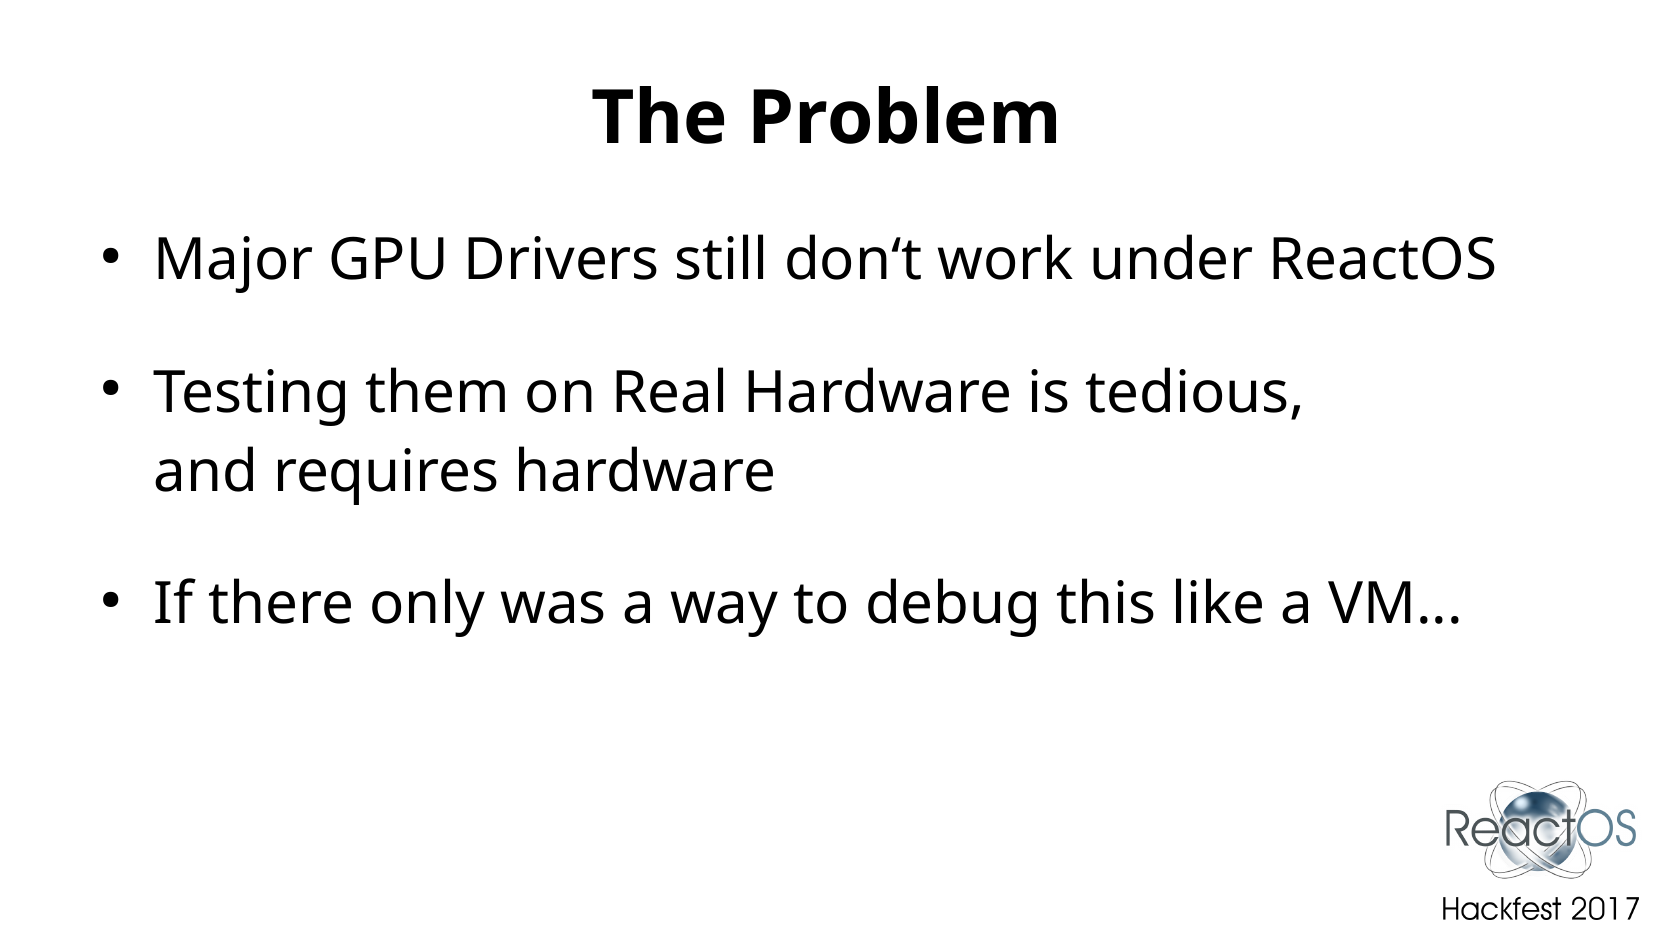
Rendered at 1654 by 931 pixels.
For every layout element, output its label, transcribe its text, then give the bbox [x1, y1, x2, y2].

title The Problem [82, 37, 1571, 193]
picture [1440, 779, 1642, 920]
list Major GPU Drivers still don‘t work under ReactOS Testing them on Real Hardware is tedious, and requires hardware If there only was a way to debug this like a VM... [82, 217, 1571, 758]
